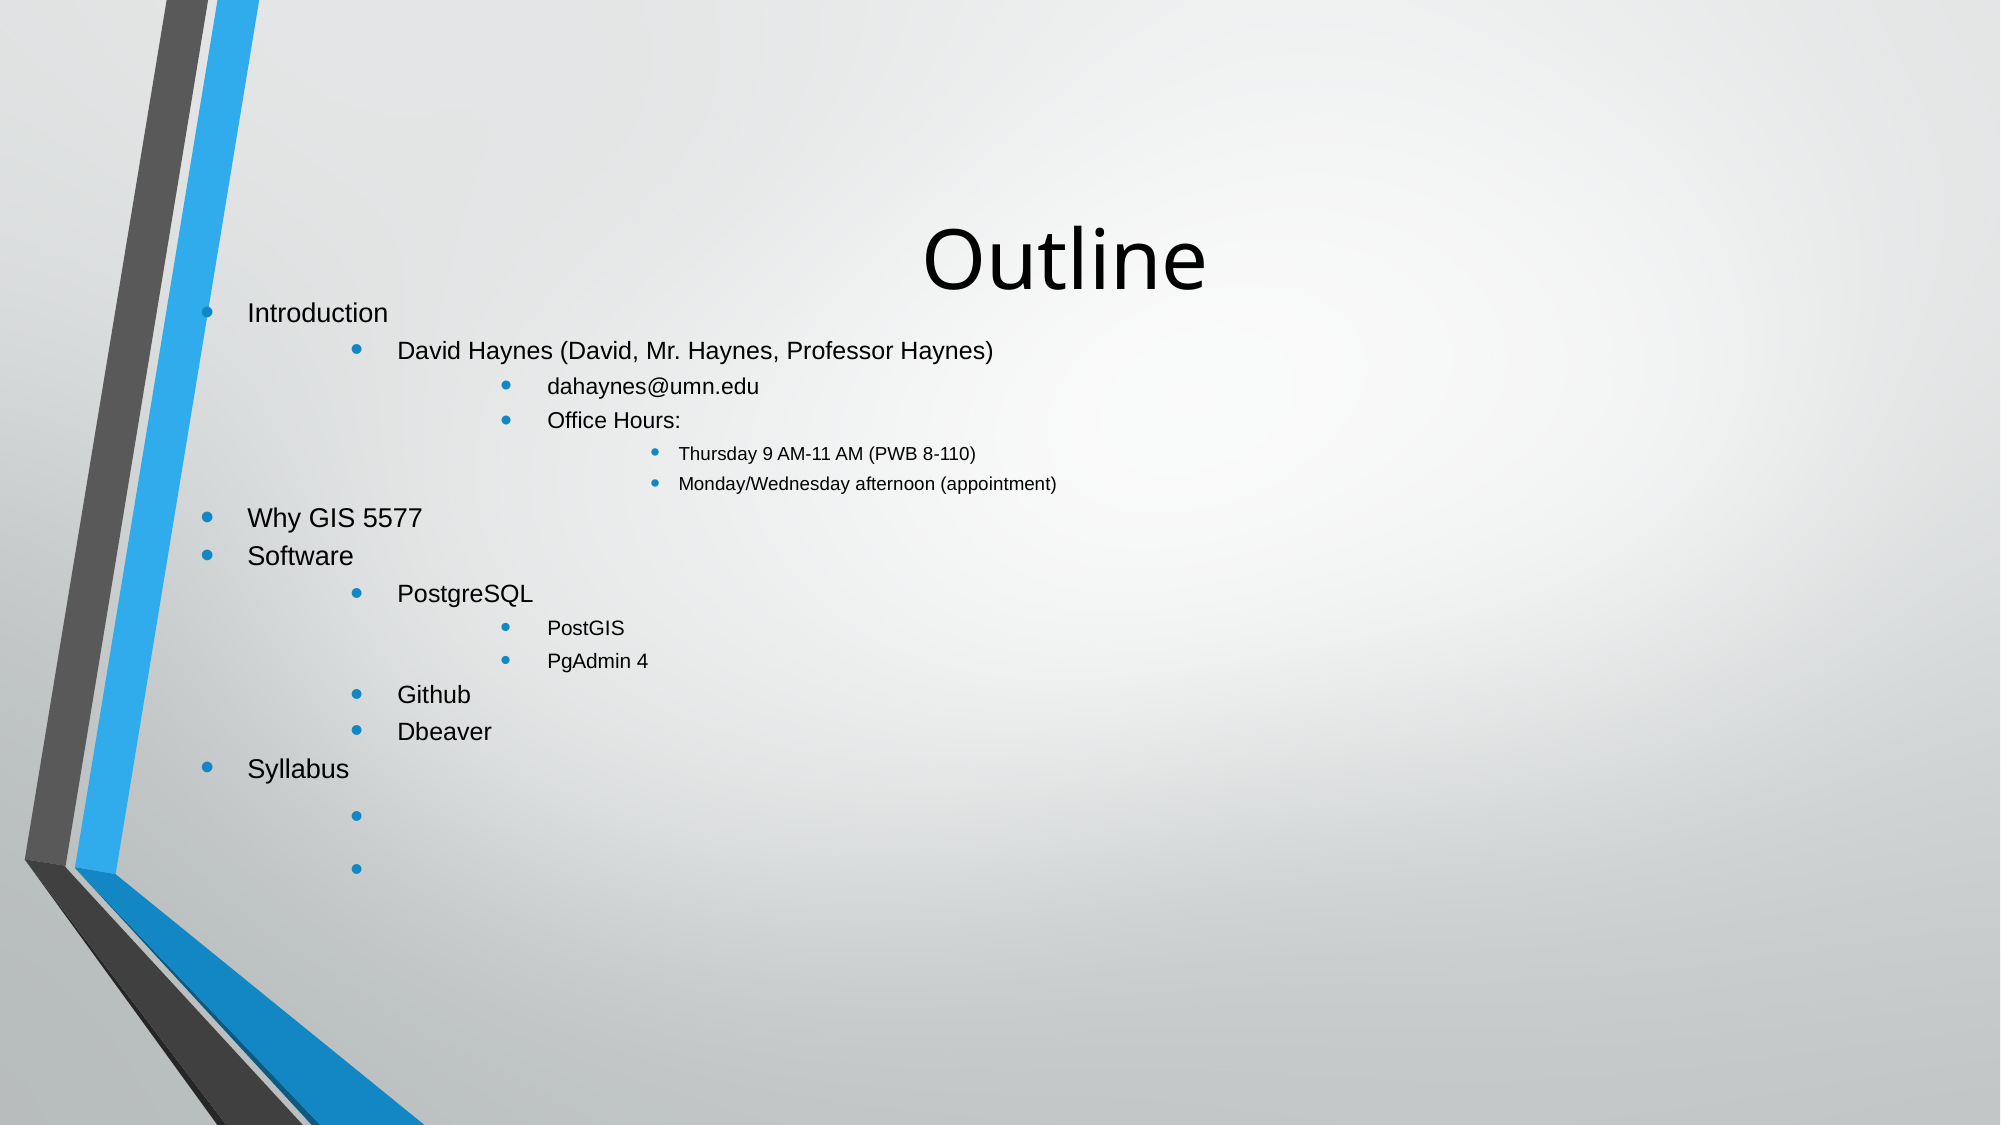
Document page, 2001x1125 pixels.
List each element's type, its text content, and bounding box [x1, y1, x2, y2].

title Outline [243, 112, 1887, 400]
list Introduction David Haynes (David, Mr. Haynes, Professor Haynes) dahaynes@umn.edu Office Hours: Thursday 9 AM-11 AM (PWB 8-110) Monday/Wednesday afternoon (appointment) Why GIS 5577 Software PostgreSQL PostGIS PgAdmin 4 Github Dbeaver Syllabus [185, 294, 1761, 897]
